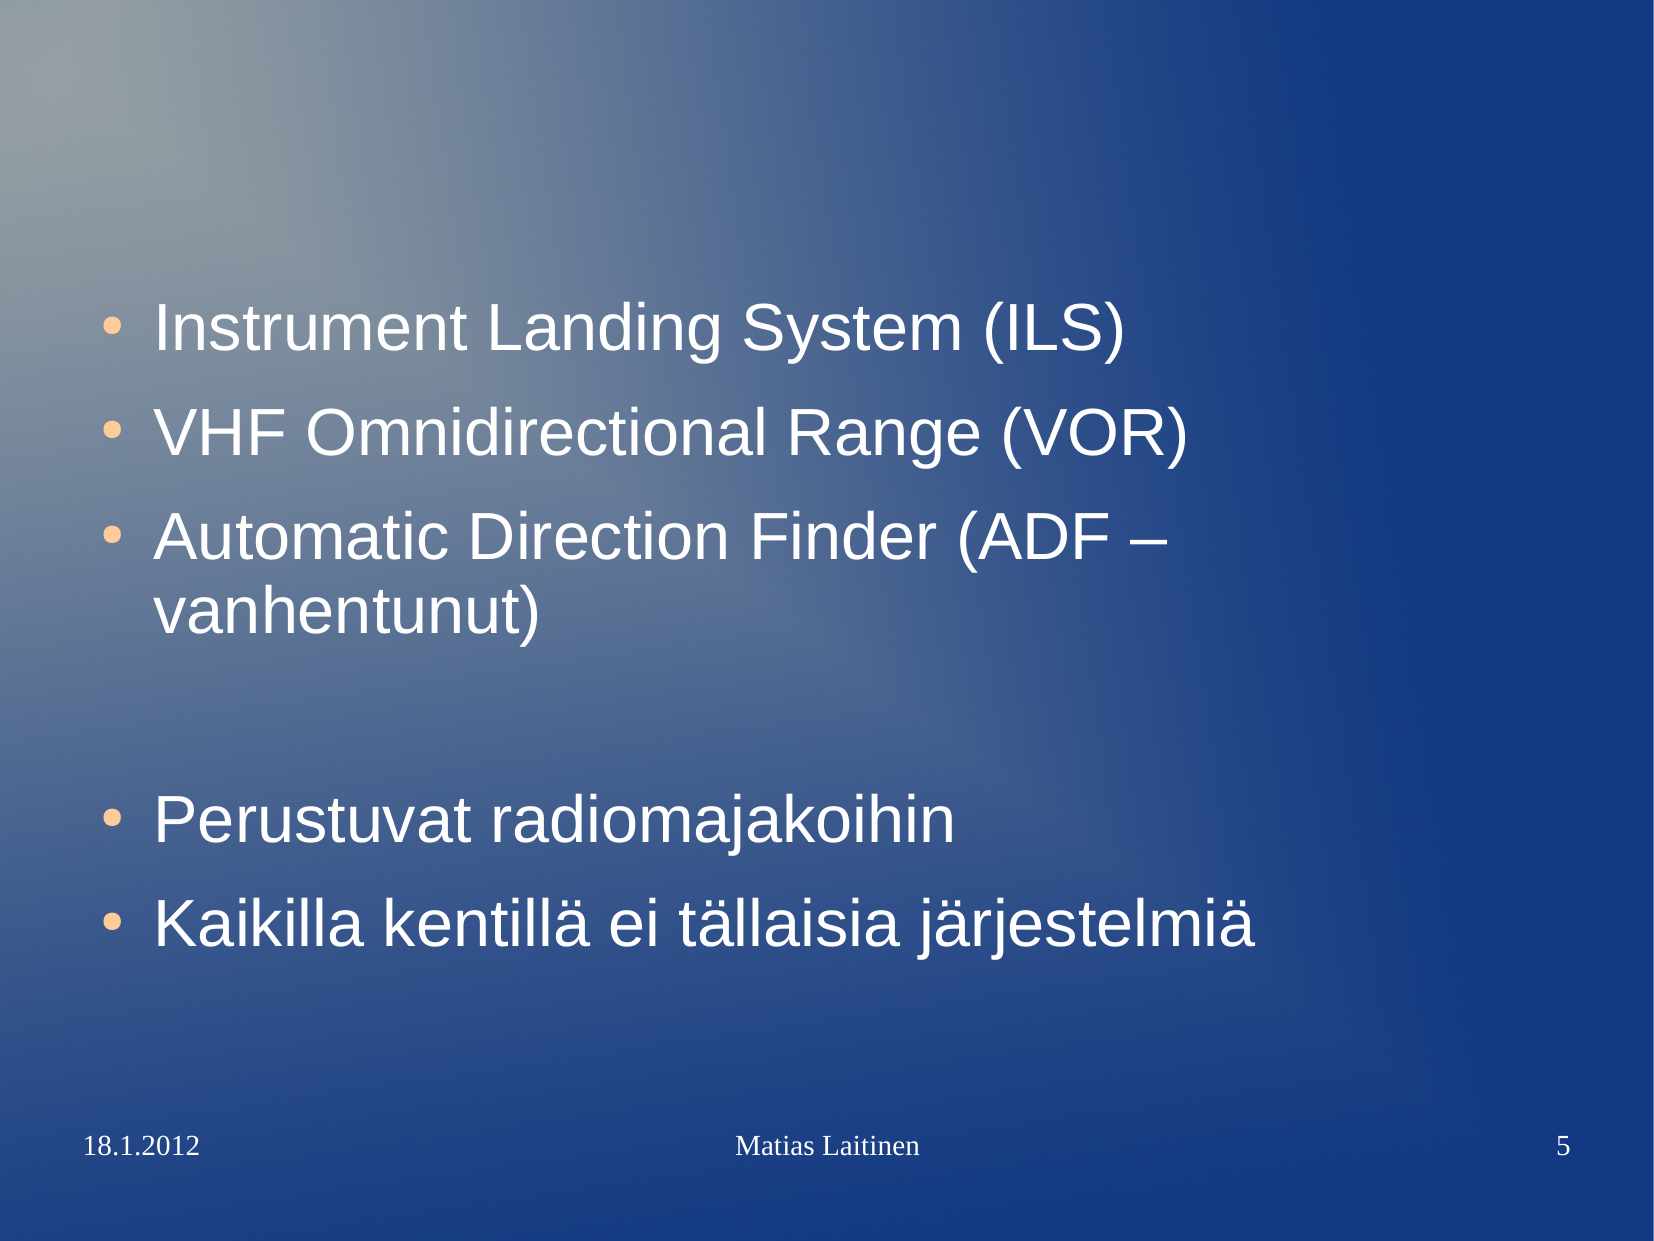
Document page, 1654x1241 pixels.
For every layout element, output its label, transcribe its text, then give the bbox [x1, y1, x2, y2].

list Instrument Landing System (ILS) VHF Omnidirectional Range (VOR) Automatic Direction Finder (ADF – vanhentunut) Perustuvat radiomajakoihin Kaikilla kentillä ei tällaisia järjestelmiä [82, 290, 1571, 1109]
picture [0, 0, 1654, 1241]
